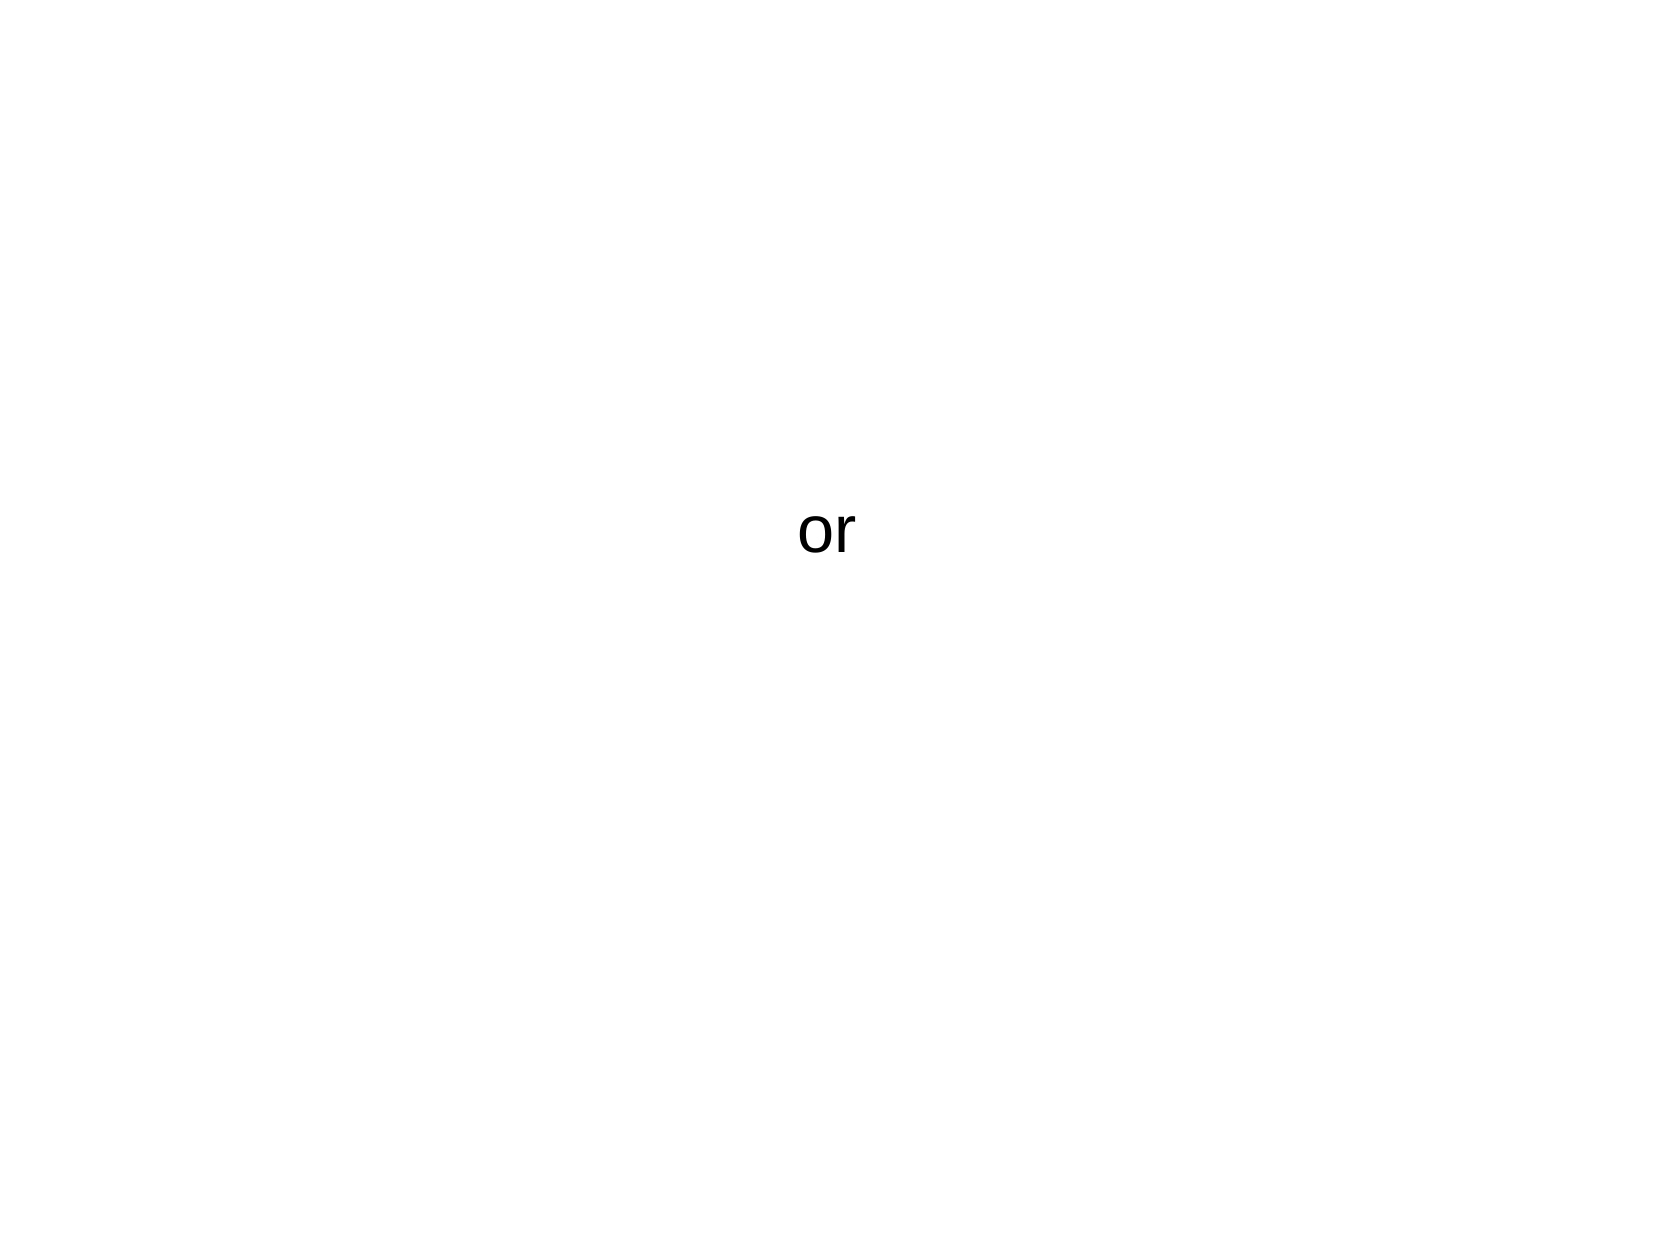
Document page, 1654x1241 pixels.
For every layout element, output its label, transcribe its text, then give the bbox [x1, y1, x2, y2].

subtitle or [82, 49, 1571, 1010]
